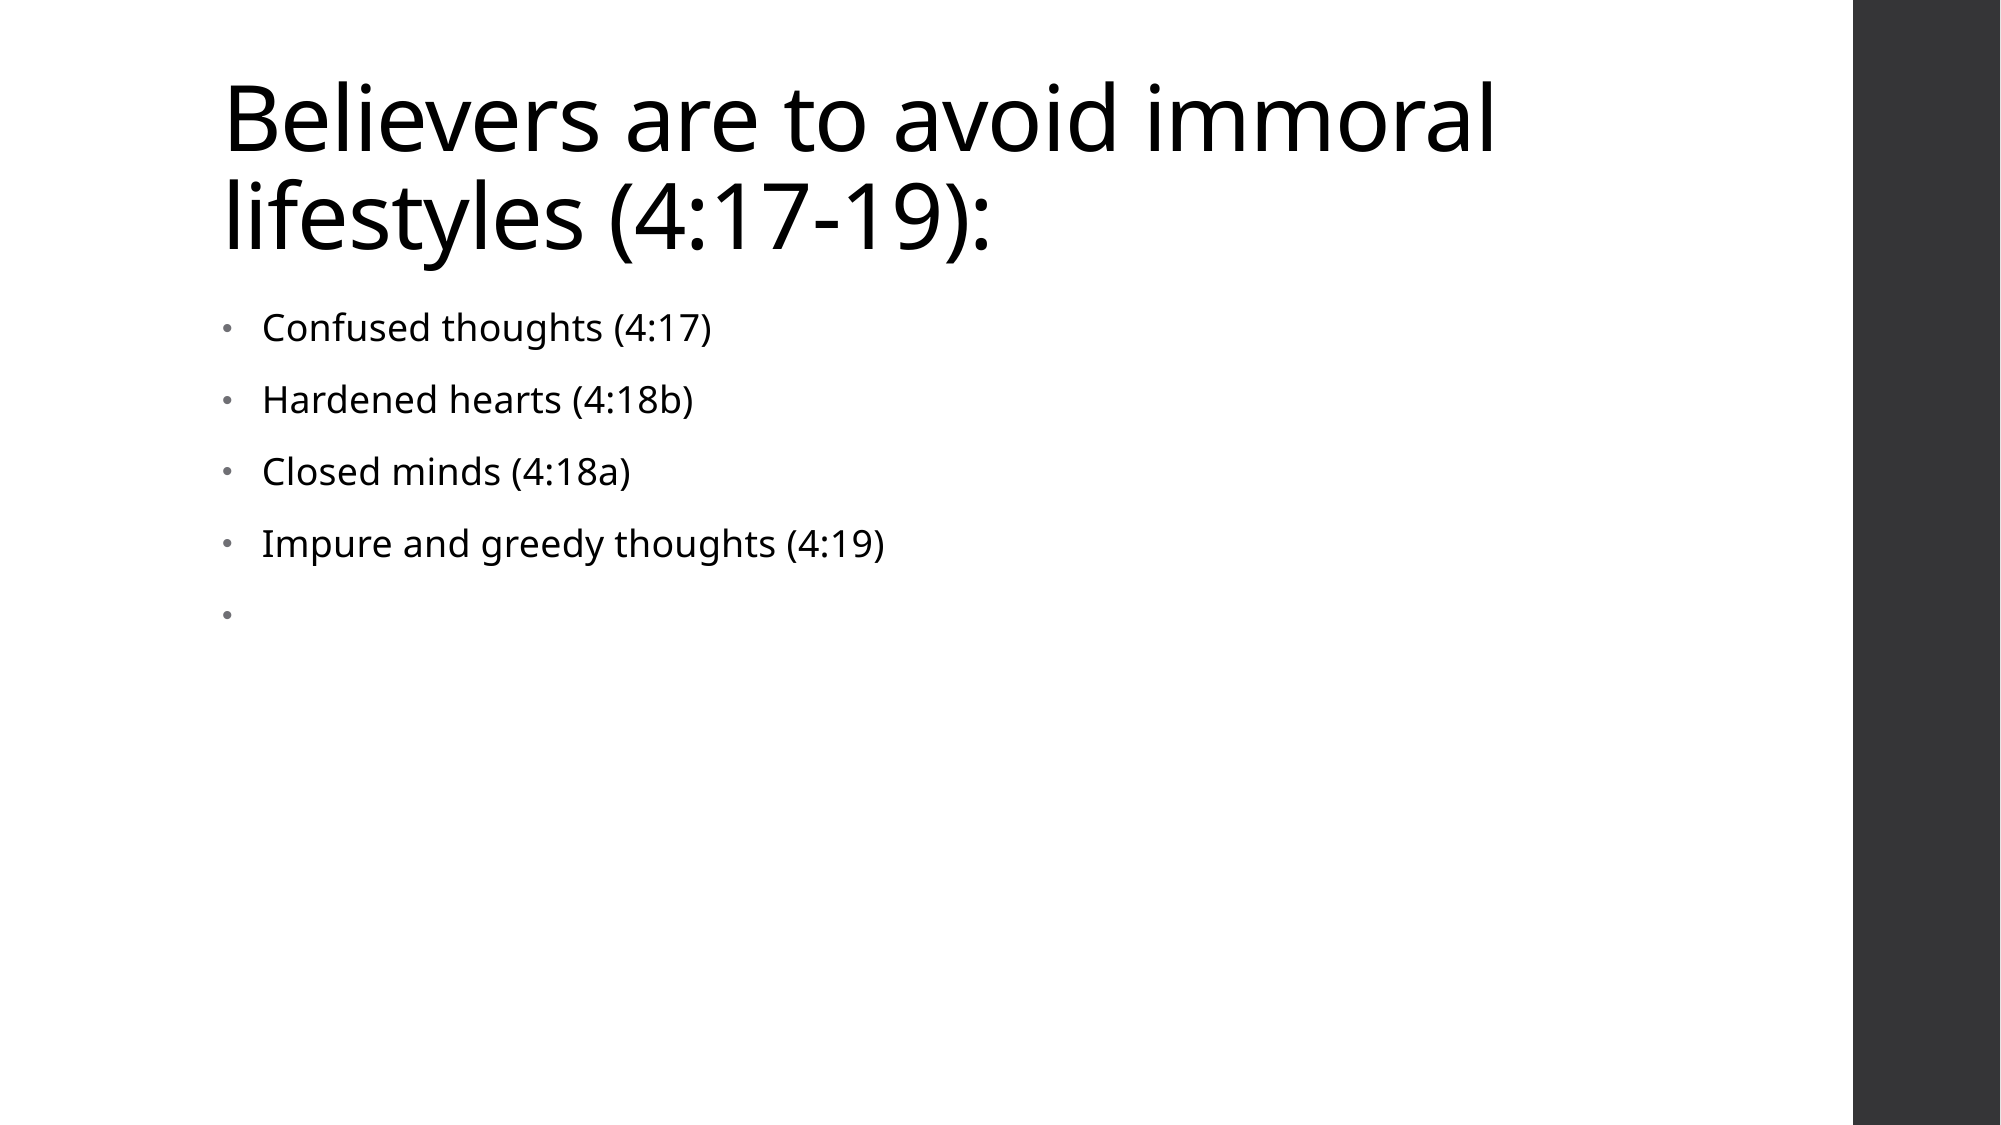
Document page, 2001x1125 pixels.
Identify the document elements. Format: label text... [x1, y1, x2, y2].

title Believers are to avoid immoral lifestyles (4:17-19): [206, 60, 1797, 278]
list Confused thoughts (4:17) Hardened hearts (4:18b) Closed minds (4:18a) Impure and greedy thoughts (4:19) [206, 299, 1617, 1014]
